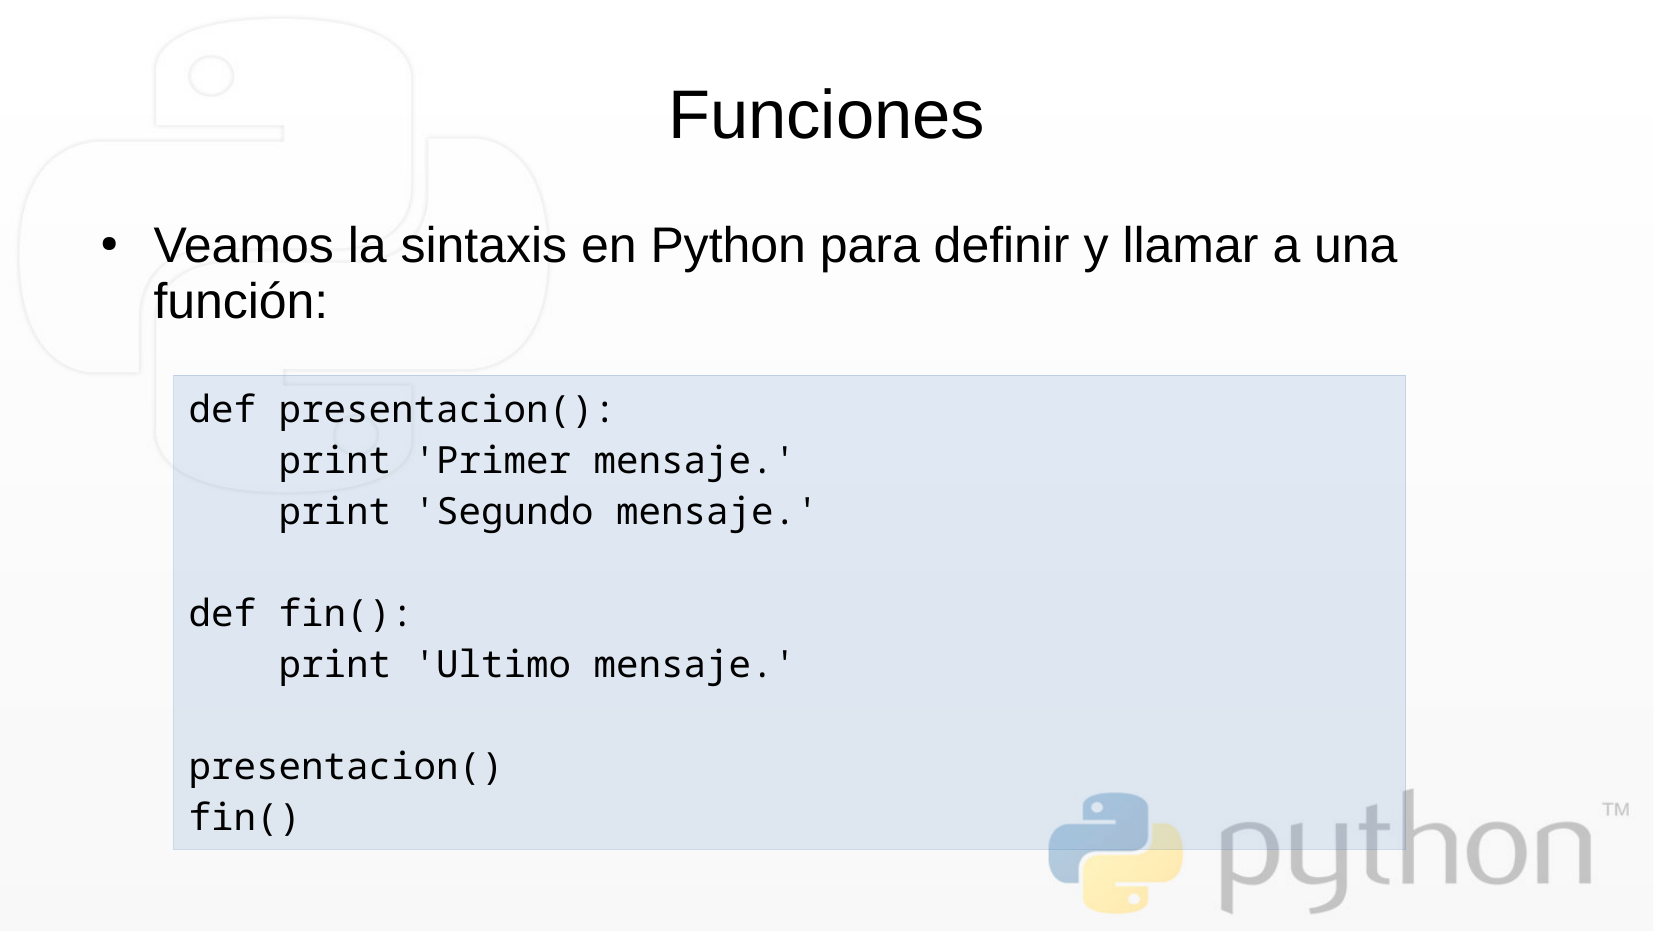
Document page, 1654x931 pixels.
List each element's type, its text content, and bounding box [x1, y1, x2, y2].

list Veamos la sintaxis en Python para definir y llamar a una función: [82, 217, 1571, 343]
text_box def presentacion(): print 'Primer mensaje.' print 'Segundo mensaje.' def fin(): print 'Ultimo mensaje.' presentacion() fin() [173, 375, 1406, 843]
title Funciones [82, 37, 1571, 193]
picture [0, 0, 1654, 931]
